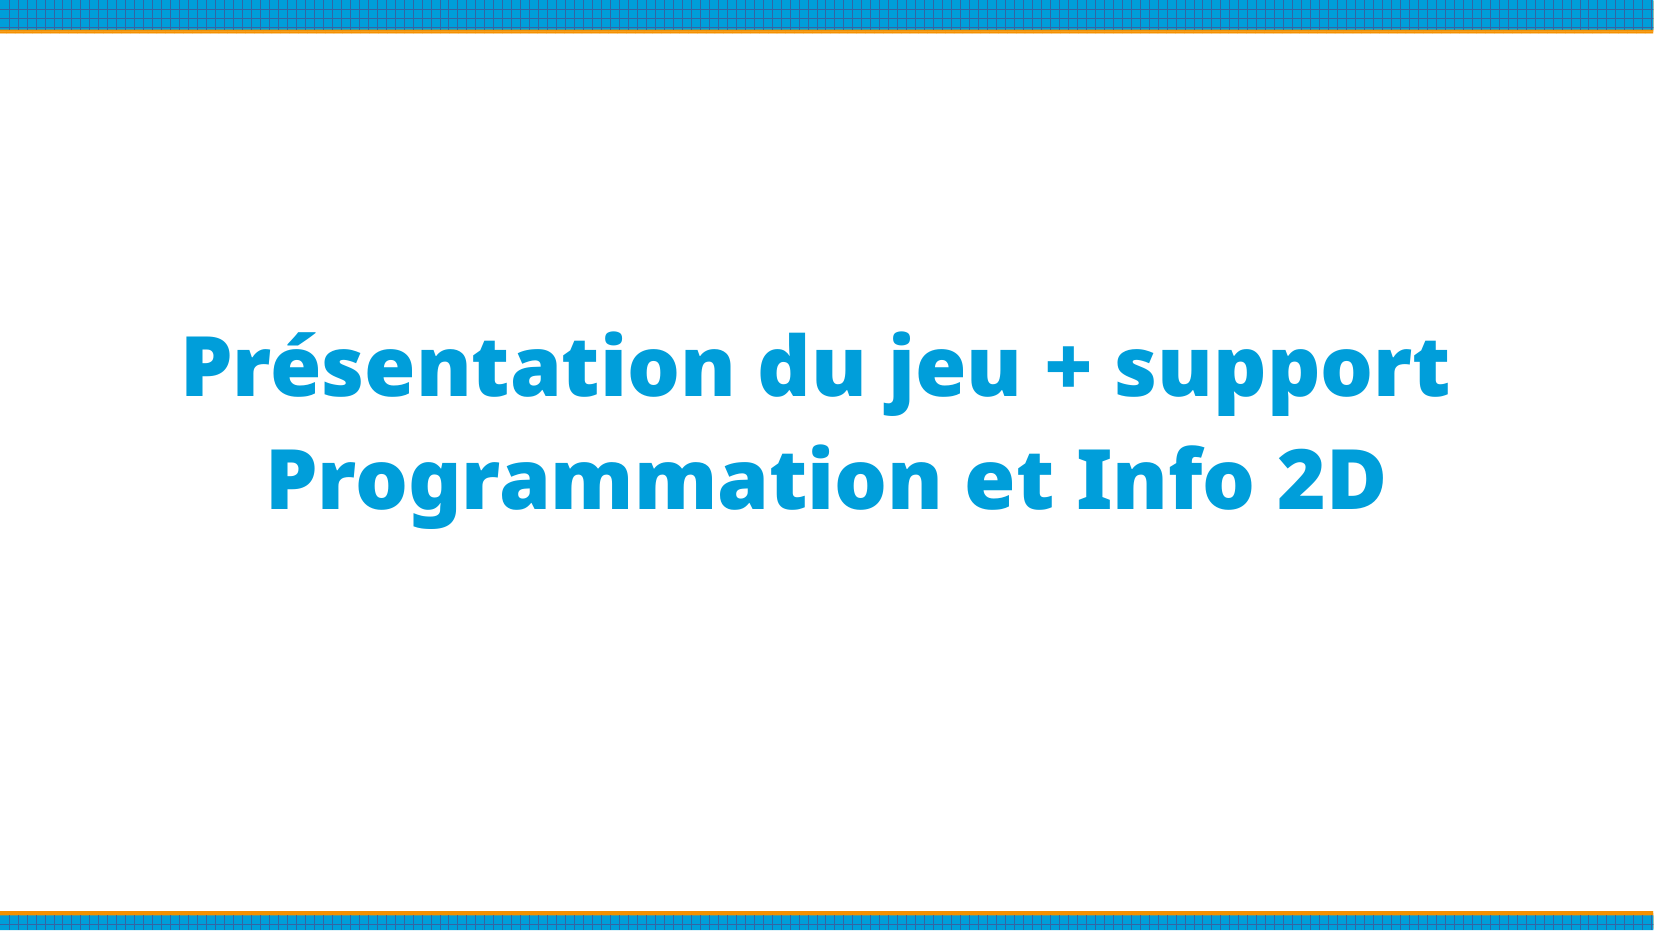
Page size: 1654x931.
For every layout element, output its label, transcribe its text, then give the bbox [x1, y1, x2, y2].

subtitle Présentation du jeu + support Programmation et Info 2D [88, 44, 1565, 798]
